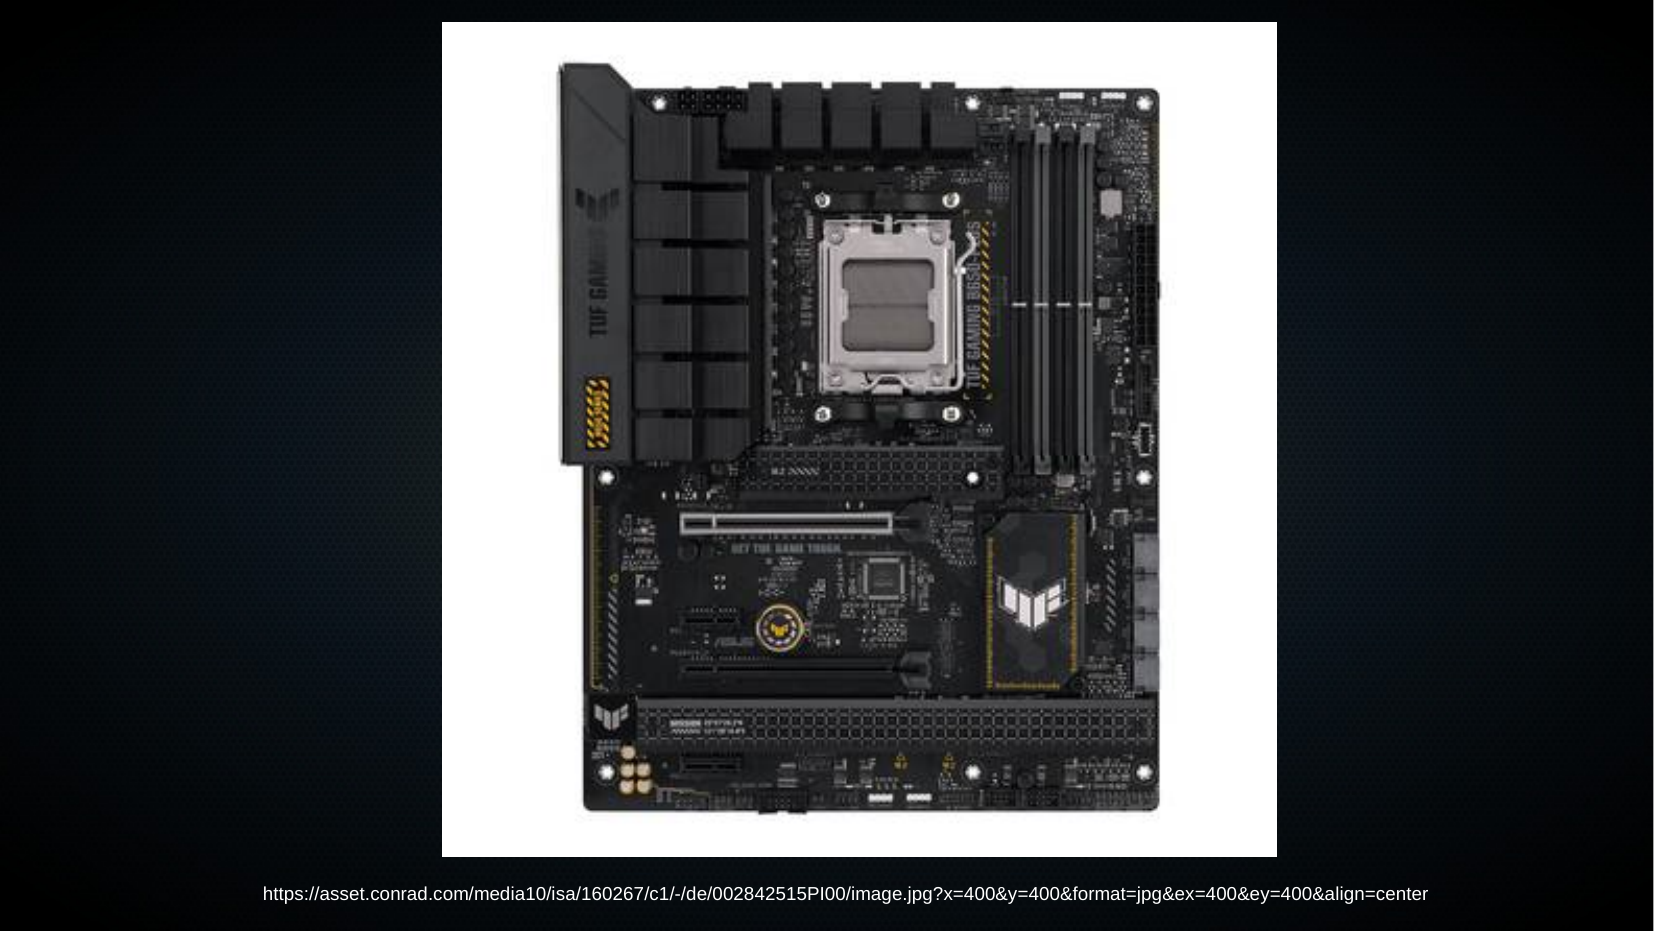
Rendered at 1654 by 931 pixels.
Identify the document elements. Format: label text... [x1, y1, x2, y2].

text_box https://asset.conrad.com/media10/isa/160267/c1/-/de/002842515PI00/image.jpg?x=400&y=400&format=jpg&ex=400&ey=400&align=center [154, 875, 1536, 916]
picture [0, 0, 1654, 931]
